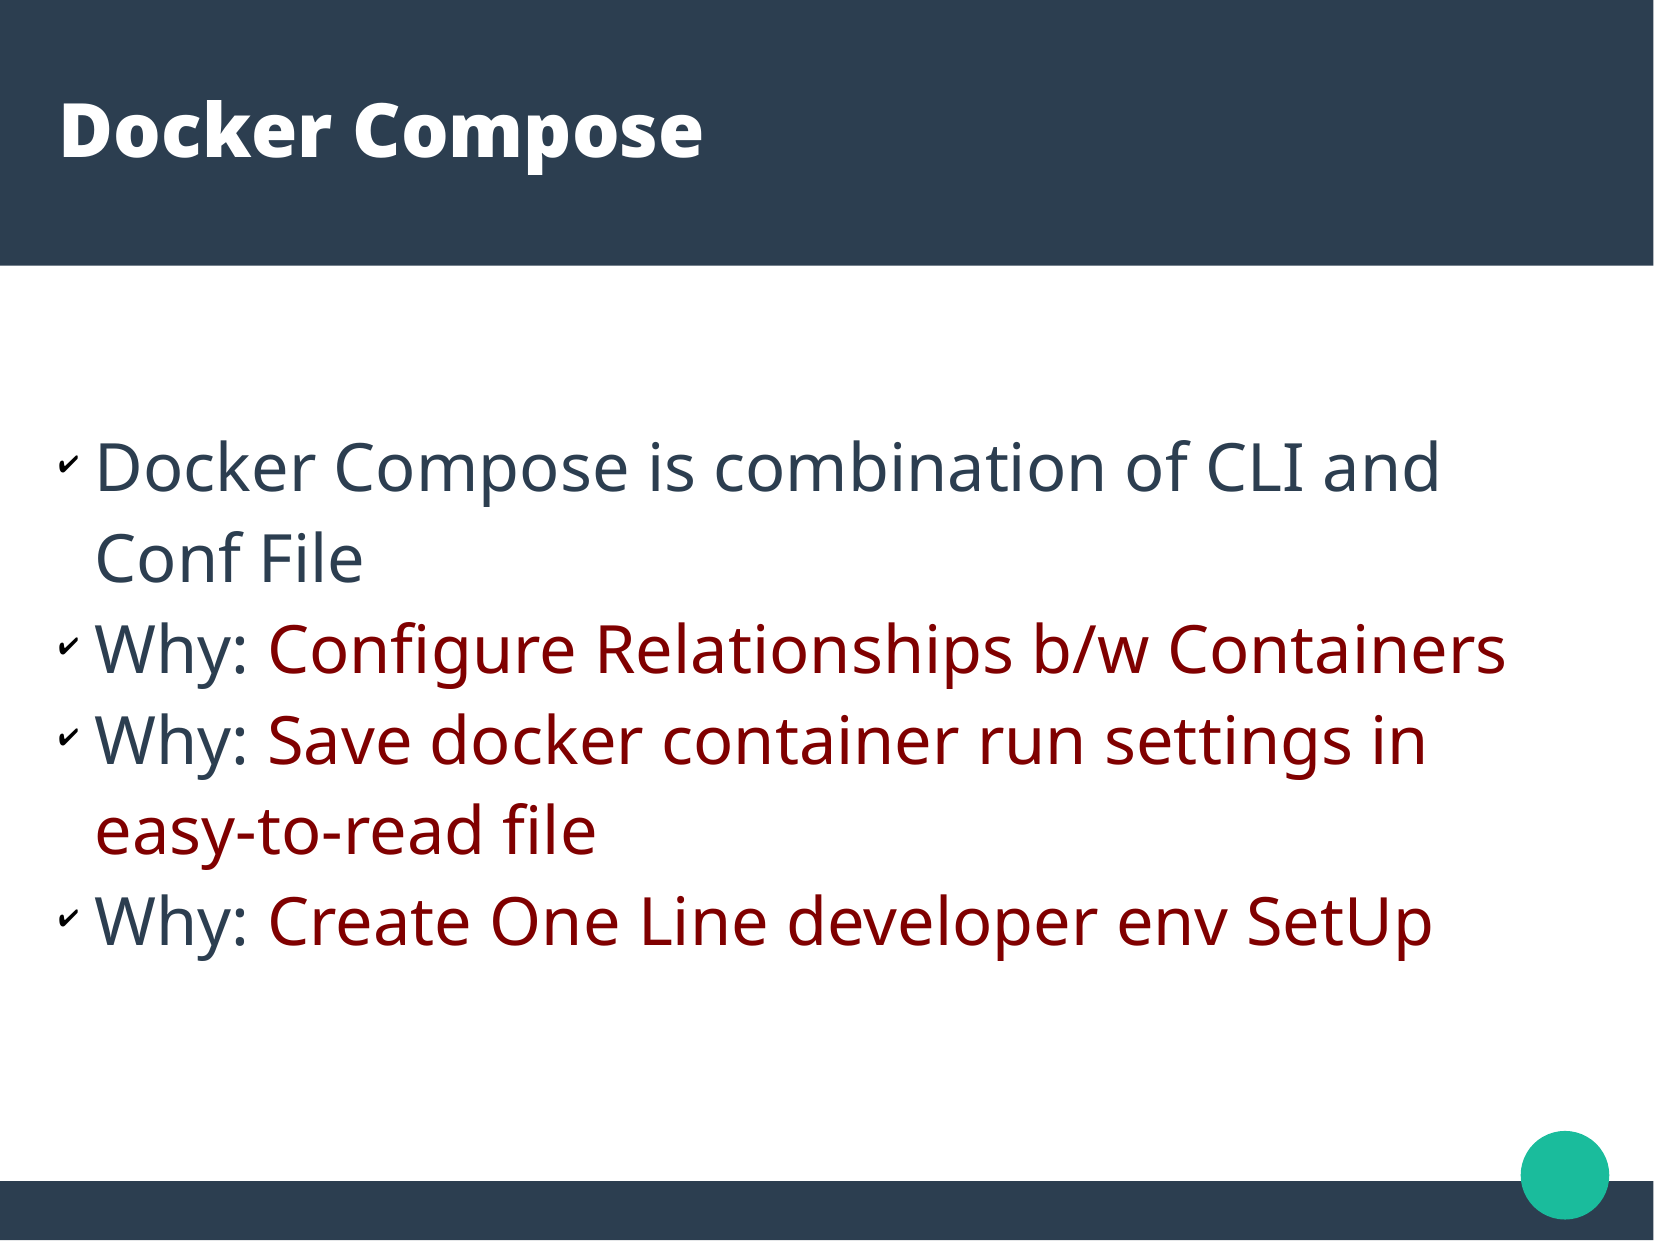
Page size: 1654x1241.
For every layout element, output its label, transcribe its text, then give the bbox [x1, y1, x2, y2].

title Docker Compose [59, 40, 1595, 216]
subtitle Docker Compose is combination of CLI and Conf File Why: Configure Relationships b/w Containers Why: Save docker container run settings in easy-to-read file Why: Create One Line developer env SetUp [59, 291, 1595, 1186]
